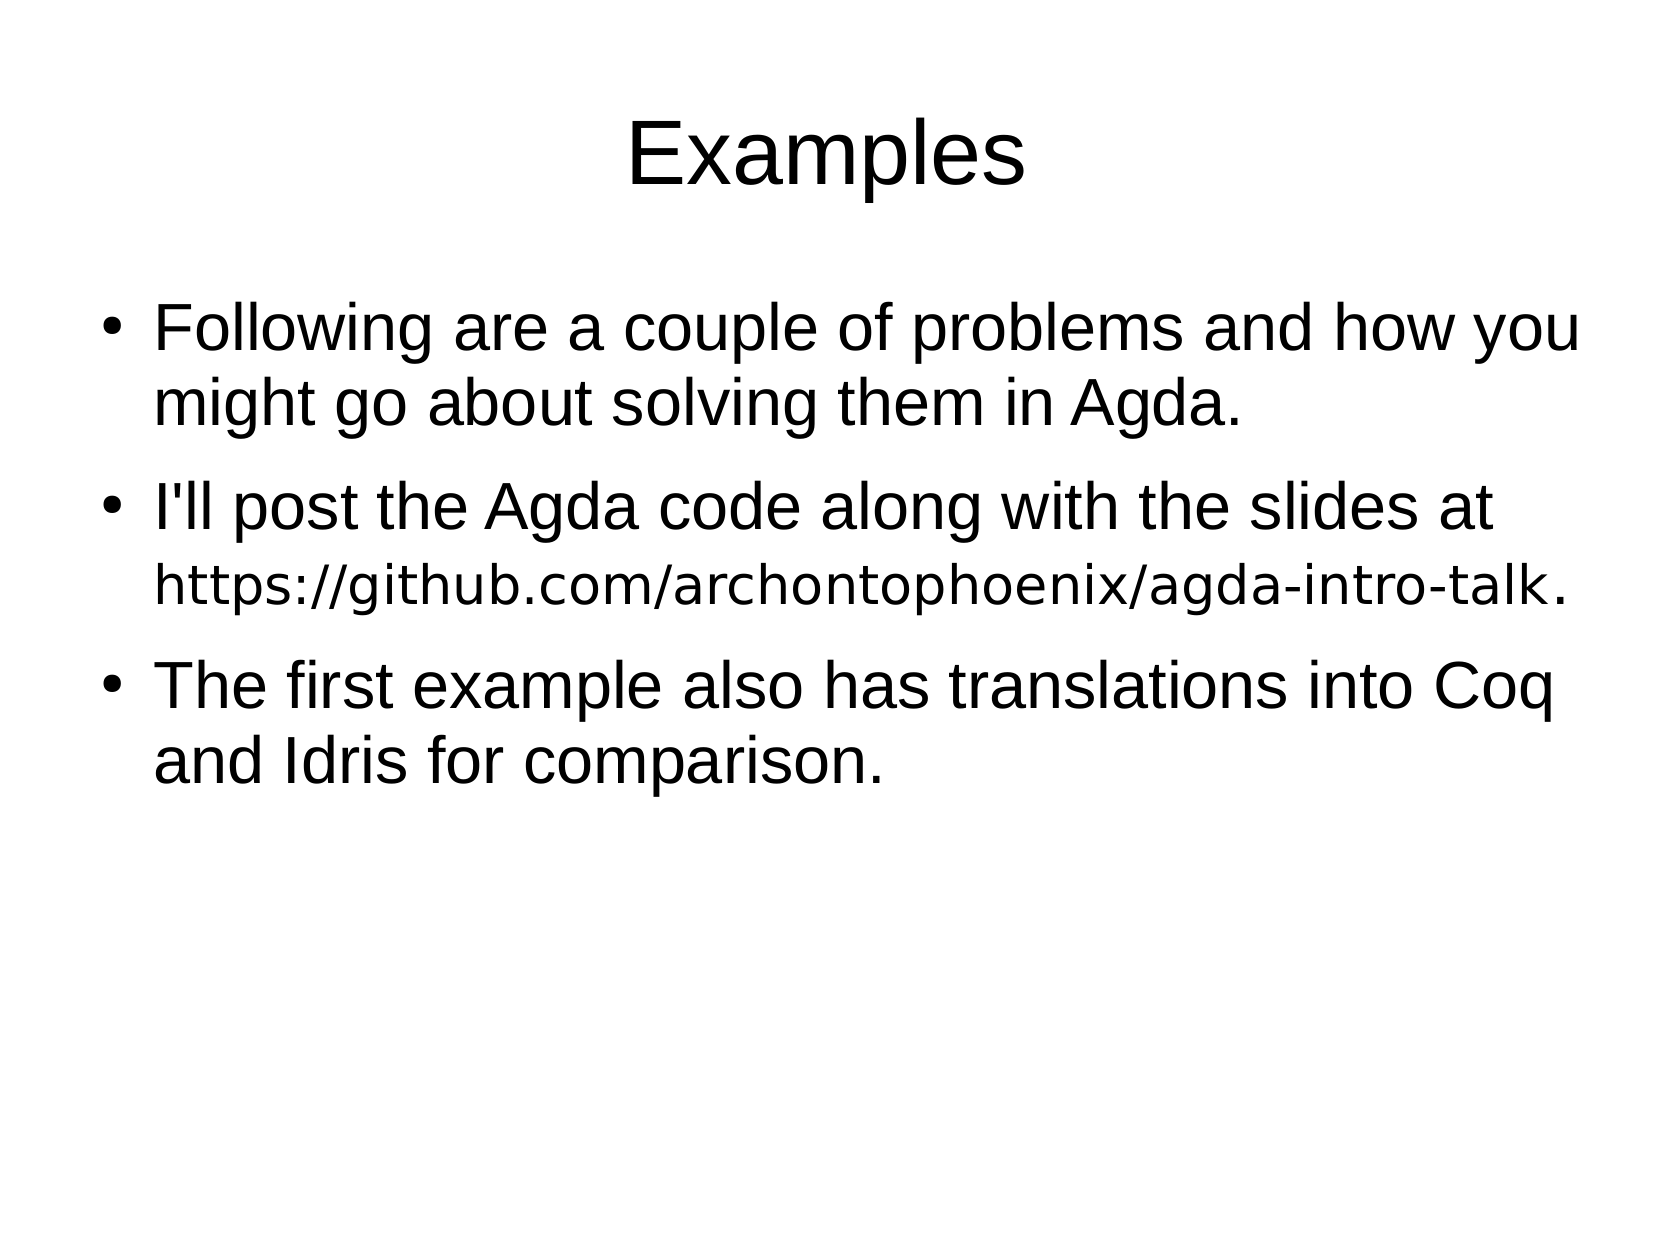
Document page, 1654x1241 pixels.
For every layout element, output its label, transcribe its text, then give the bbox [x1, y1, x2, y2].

title Examples [82, 49, 1571, 257]
list Following are a couple of problems and how you might go about solving them in Agda. I'll post the Agda code along with the slides at https://github.com/archontophoenix/agda-intro-talk. The first example also has translations into Coq and Idris for comparison. [82, 290, 1591, 1201]
